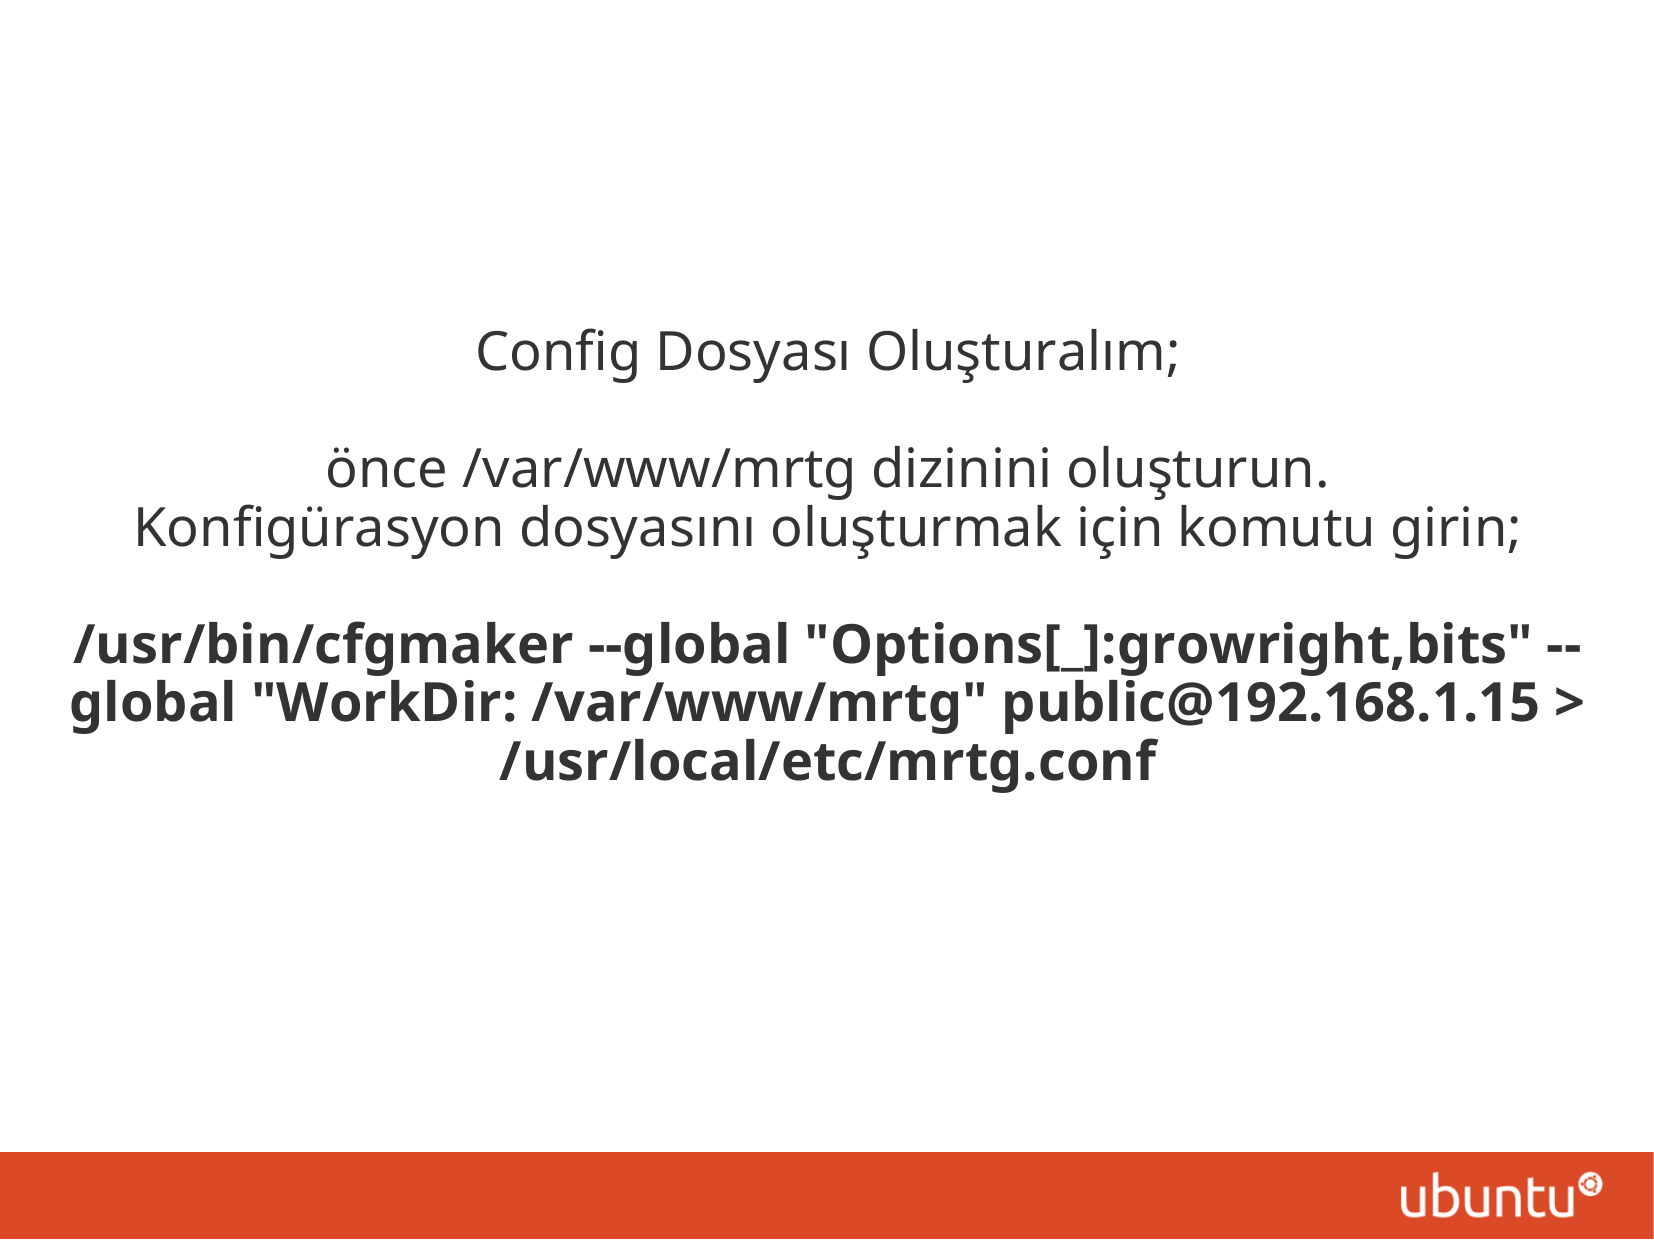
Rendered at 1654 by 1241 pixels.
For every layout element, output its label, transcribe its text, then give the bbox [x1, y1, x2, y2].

title Config Dosyası Oluşturalım; önce /var/www/mrtg dizinini oluşturun. Konfigürasyon dosyasını oluşturmak için komutu girin; /usr/bin/cfgmaker --global "Options[_]:growright,bits" --global "WorkDir: /var/www/mrtg" public@192.168.1.15 > /usr/local/etc/mrtg.conf [59, 318, 1598, 862]
picture [0, 1152, 1654, 1239]
